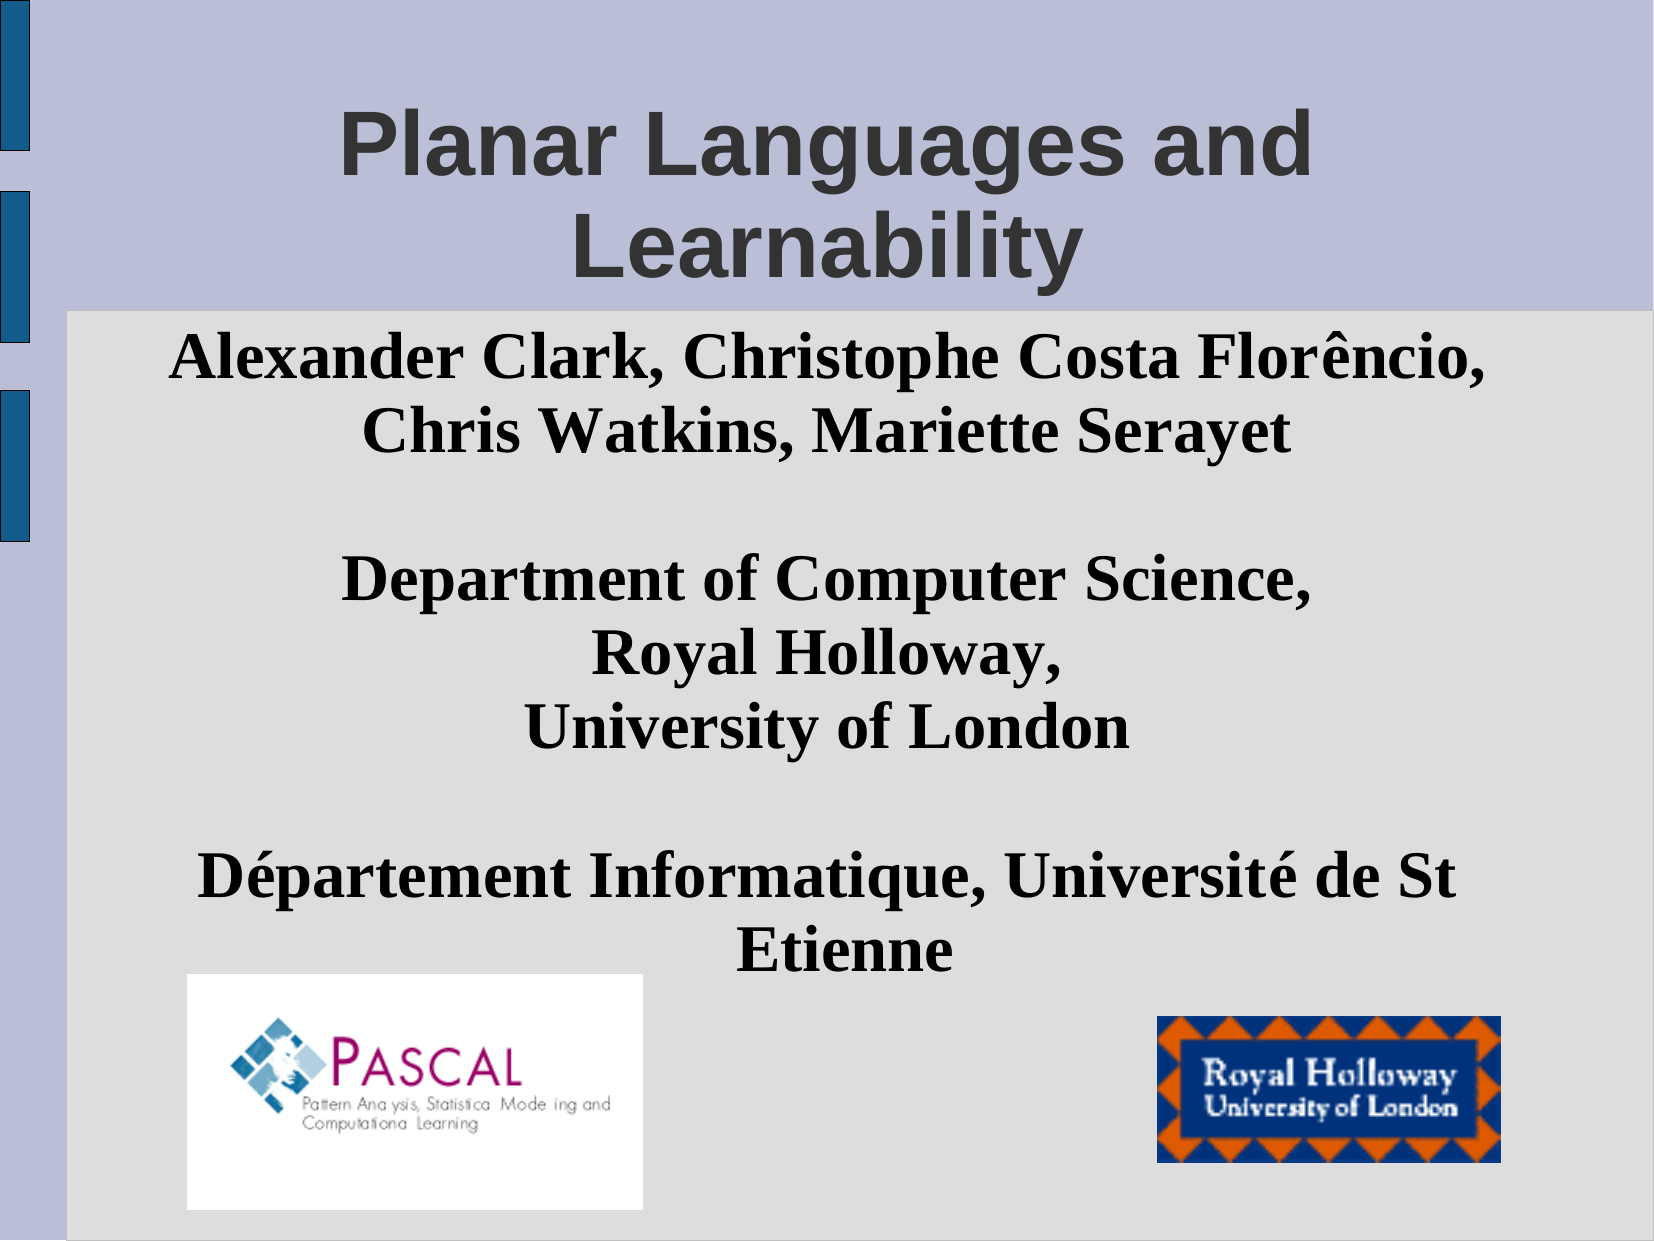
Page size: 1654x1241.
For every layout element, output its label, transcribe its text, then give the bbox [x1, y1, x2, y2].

picture [187, 974, 643, 1210]
picture [1157, 1016, 1501, 1163]
subtitle Alexander Clark, Christophe Costa Florêncio, Chris Watkins, Mariette Serayet Department of Computer Science, Royal Holloway, University of London Département Informatique, Université de St Etienne [121, 178, 1534, 1127]
title Planar Languages and Learnability [121, 40, 1534, 178]
